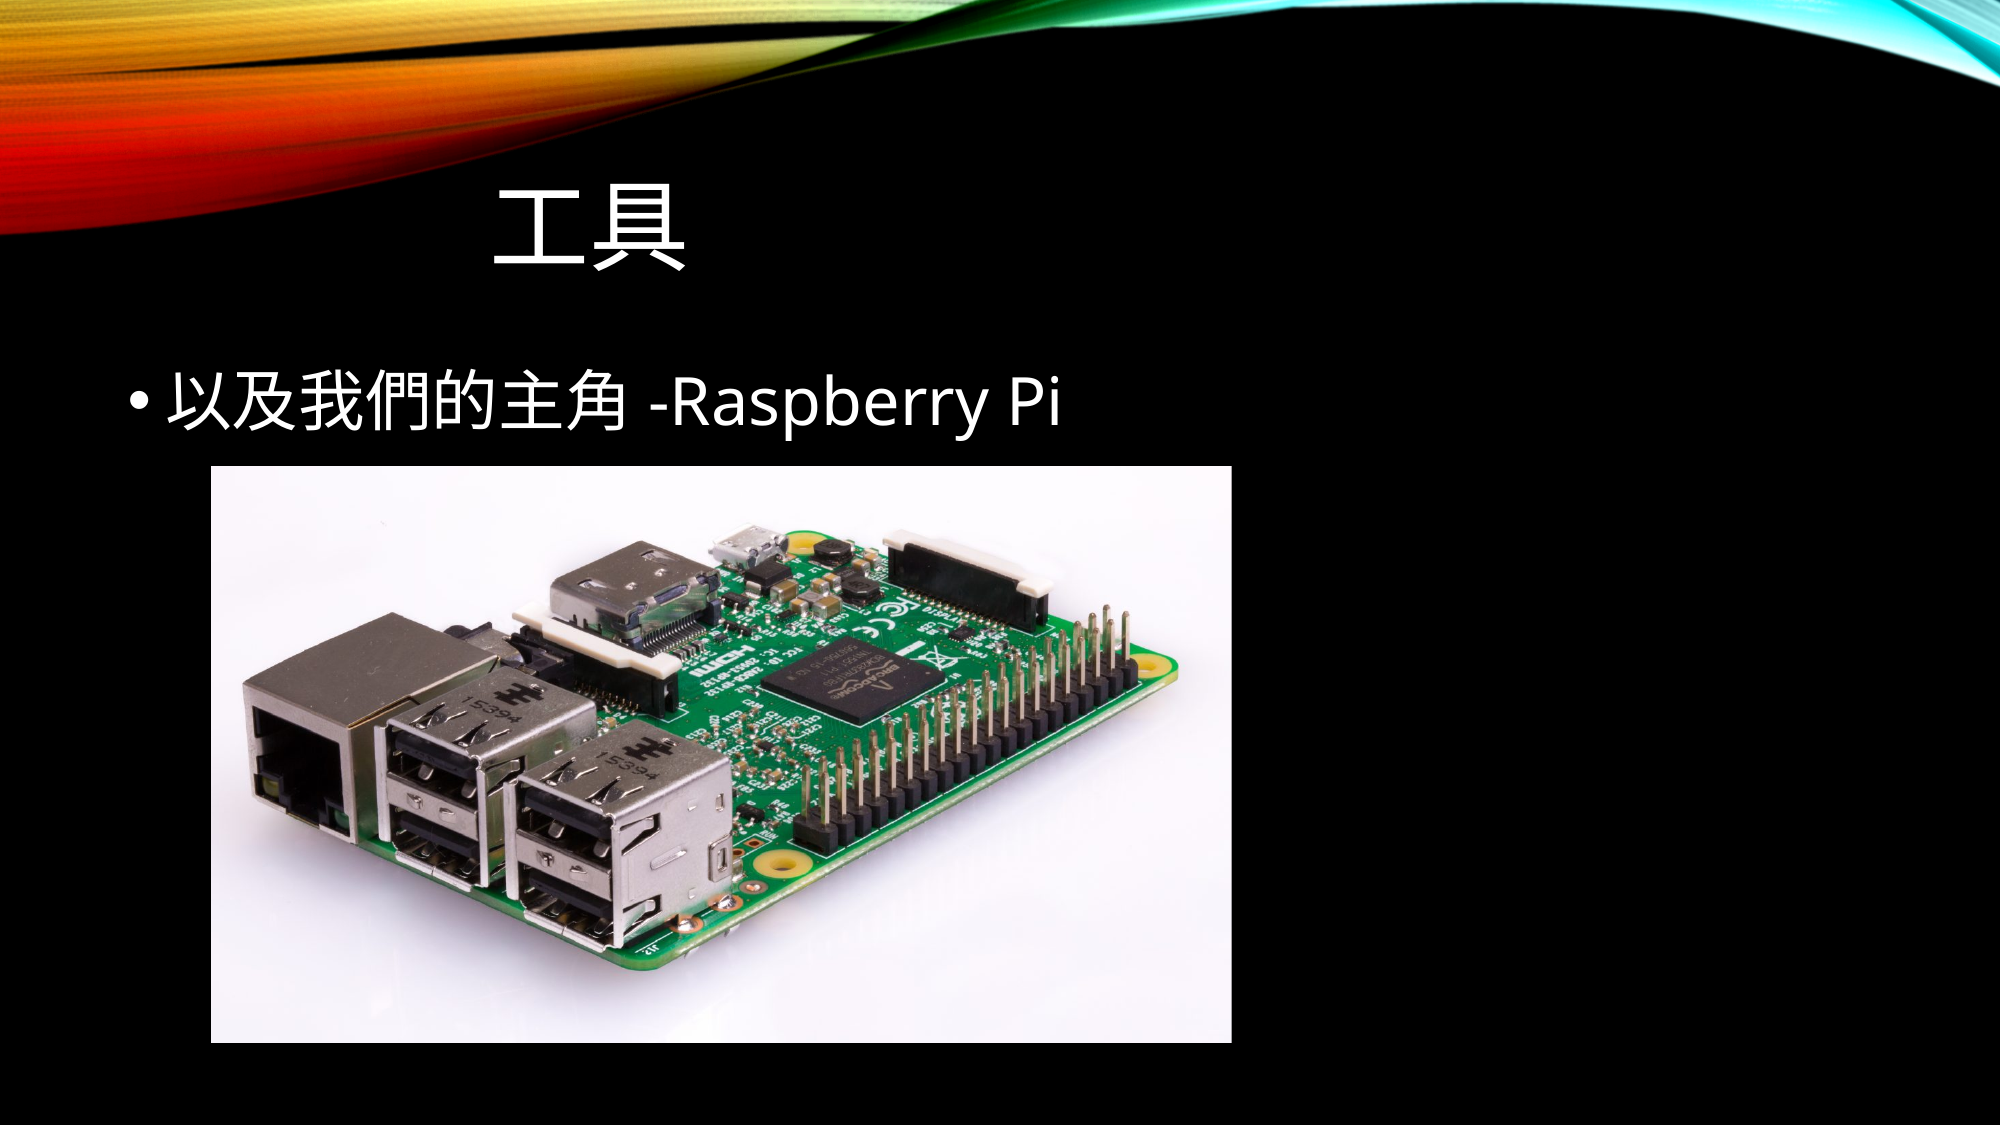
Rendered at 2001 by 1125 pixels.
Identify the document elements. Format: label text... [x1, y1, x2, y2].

picture [211, 466, 1232, 1043]
title 工具 [474, 125, 1888, 338]
list 以及我們的主角-Raspberry Pi [112, 360, 1888, 1021]
